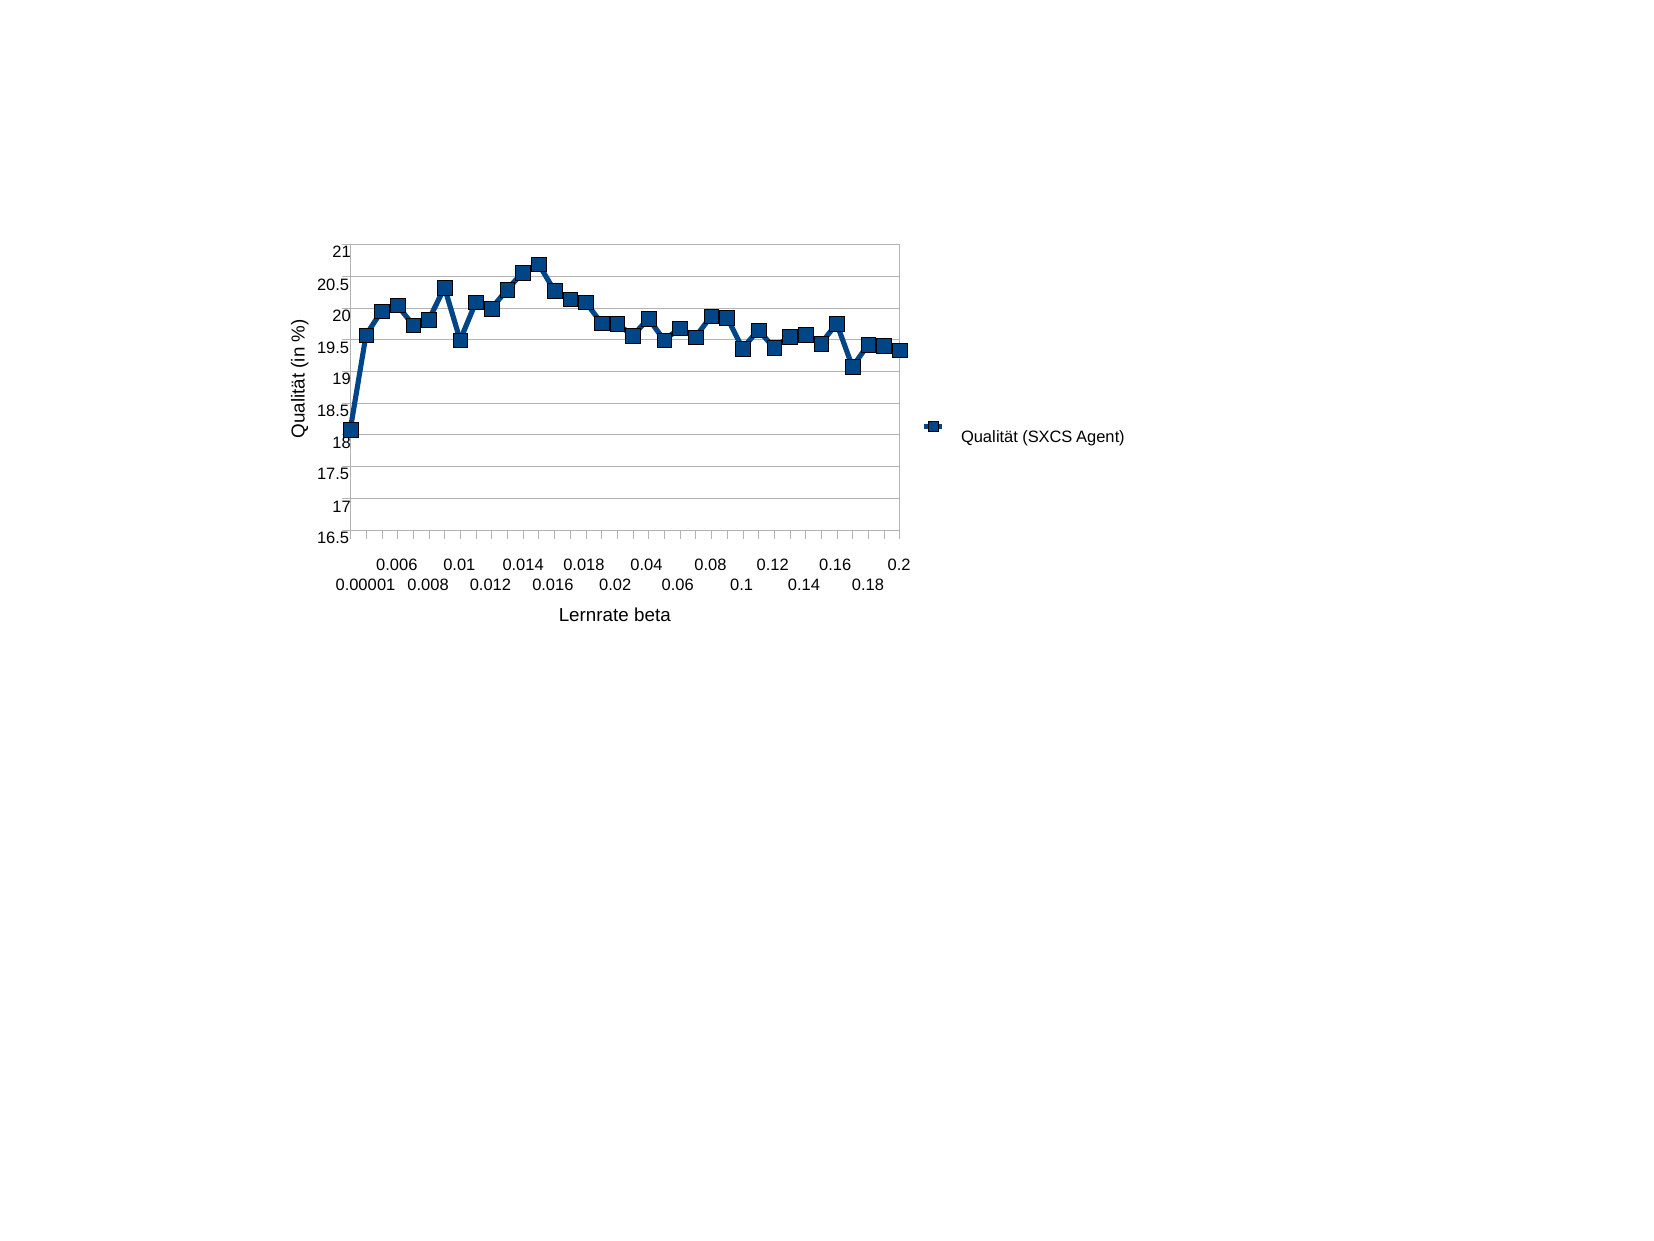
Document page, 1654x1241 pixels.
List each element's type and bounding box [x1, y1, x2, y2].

picture [243, 225, 1142, 638]
